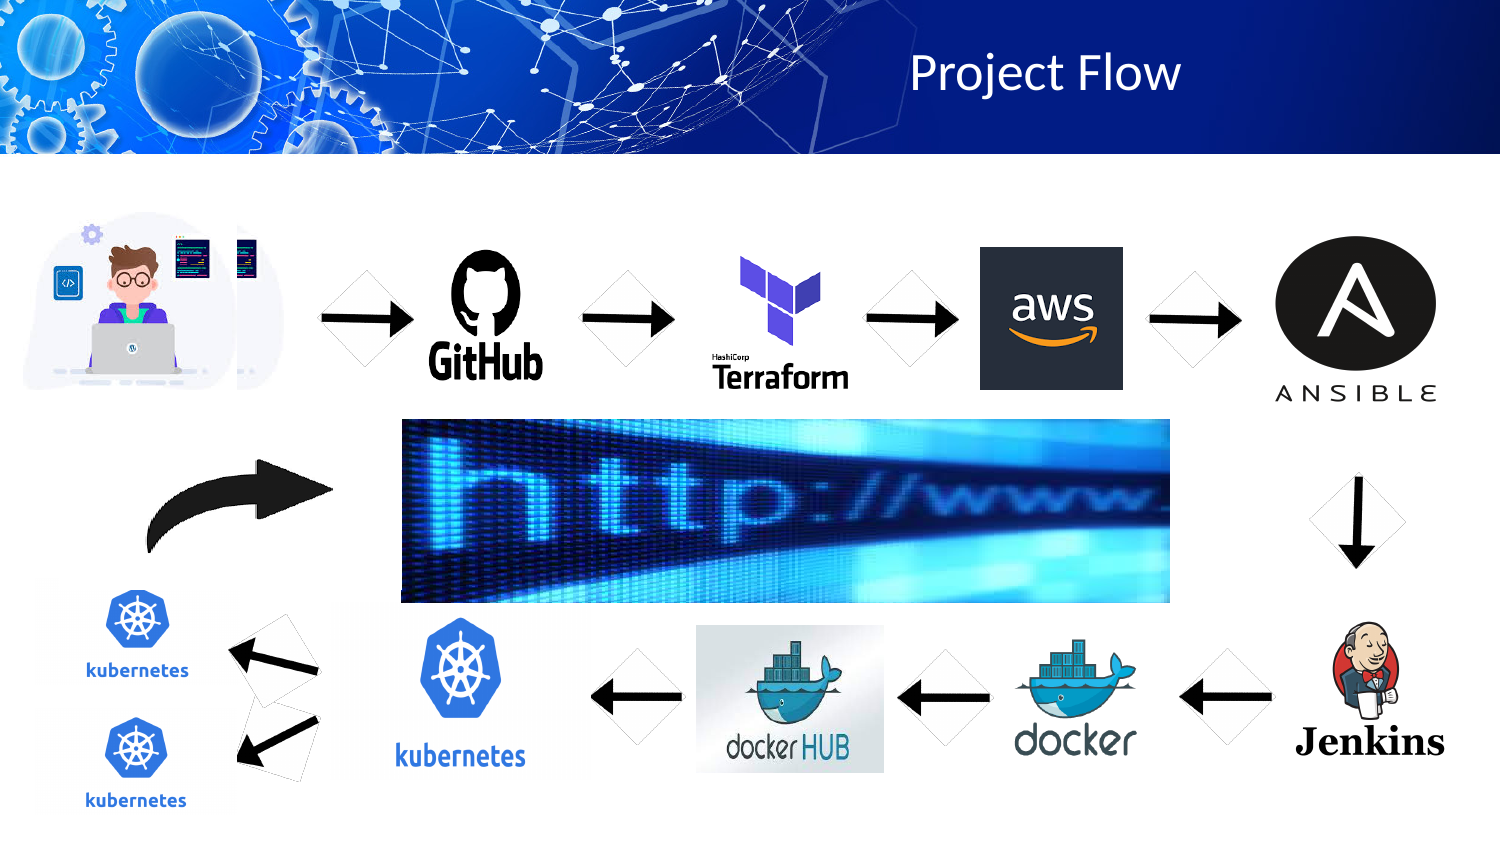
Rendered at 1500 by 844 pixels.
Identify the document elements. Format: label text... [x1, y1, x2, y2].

picture [0, 0, 1500, 844]
title Project Flow [909, 0, 1477, 153]
